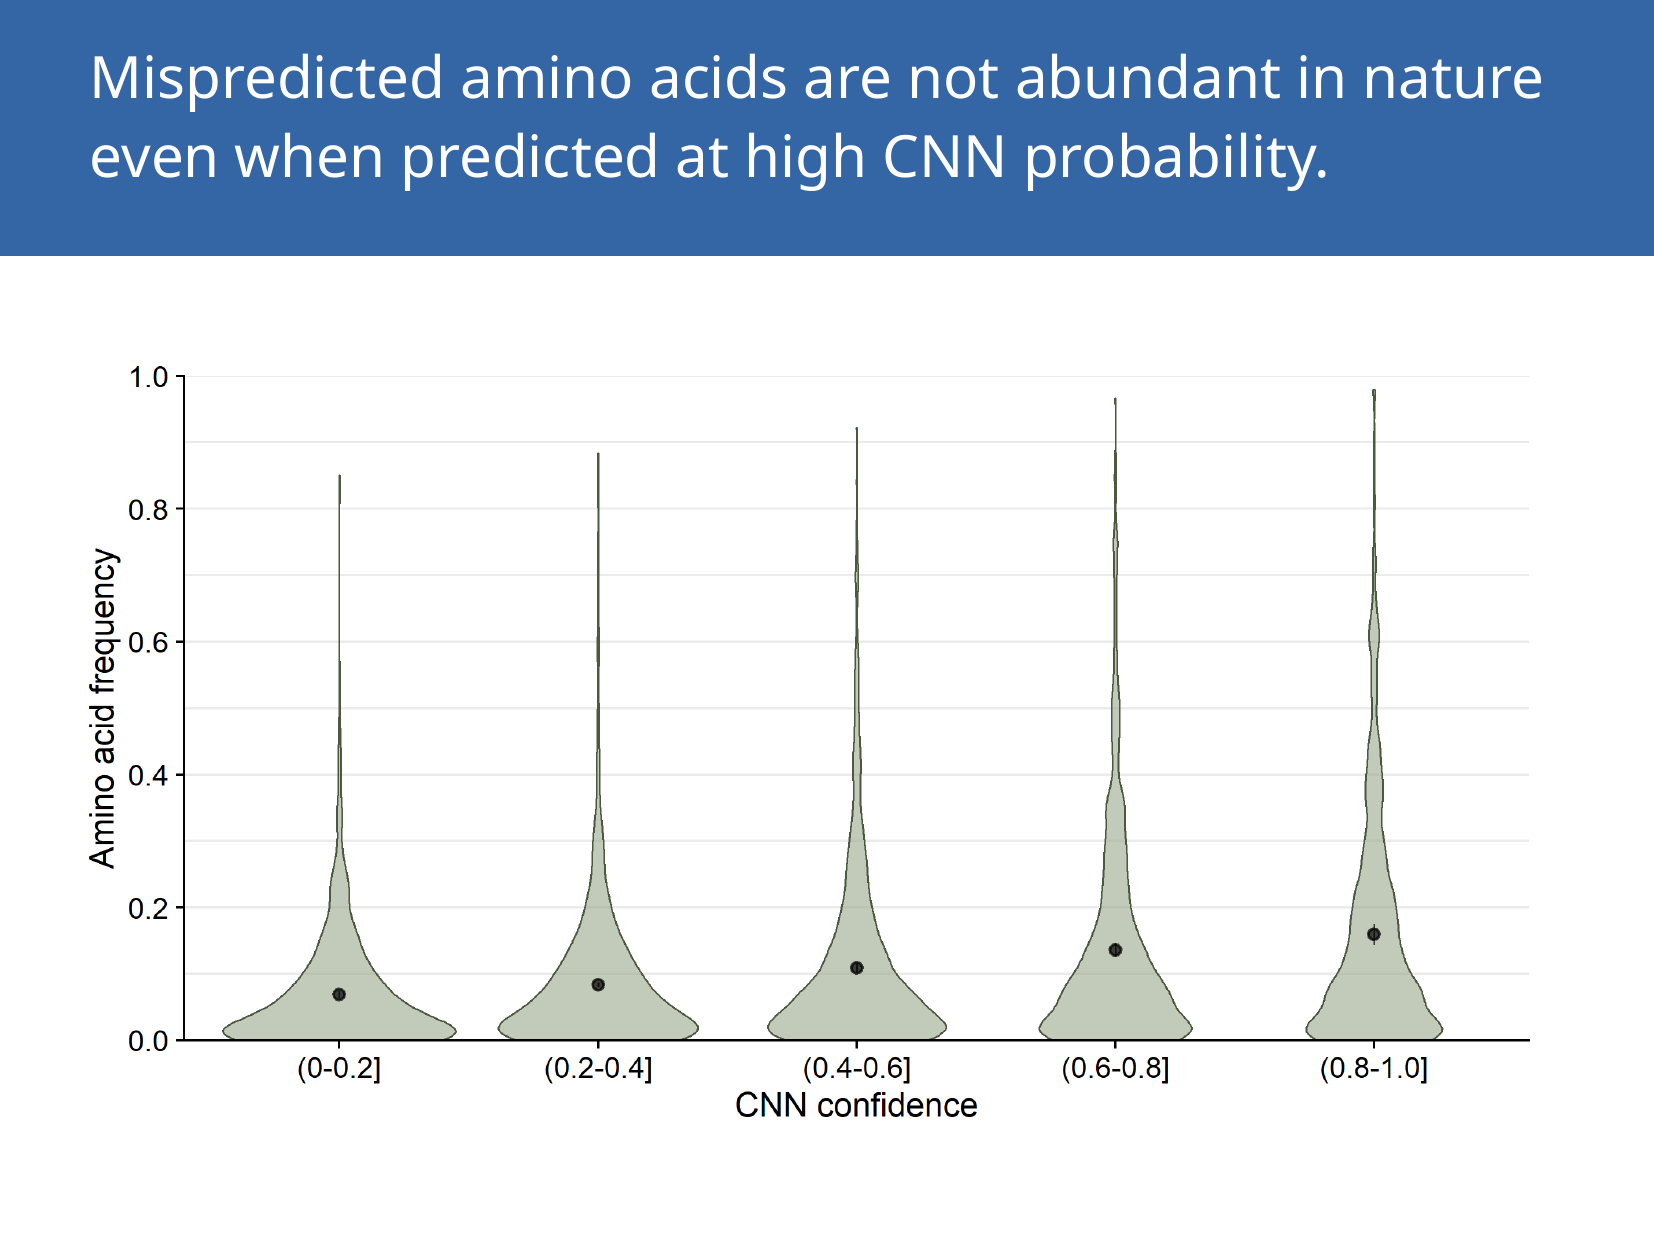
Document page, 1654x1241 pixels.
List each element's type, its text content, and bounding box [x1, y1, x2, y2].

text_box [0, 0, 1654, 256]
text_box Mispredicted amino acids are not abundant in nature even when predicted at high CNN probability. [0, 28, 1647, 254]
picture [71, 359, 1546, 1140]
